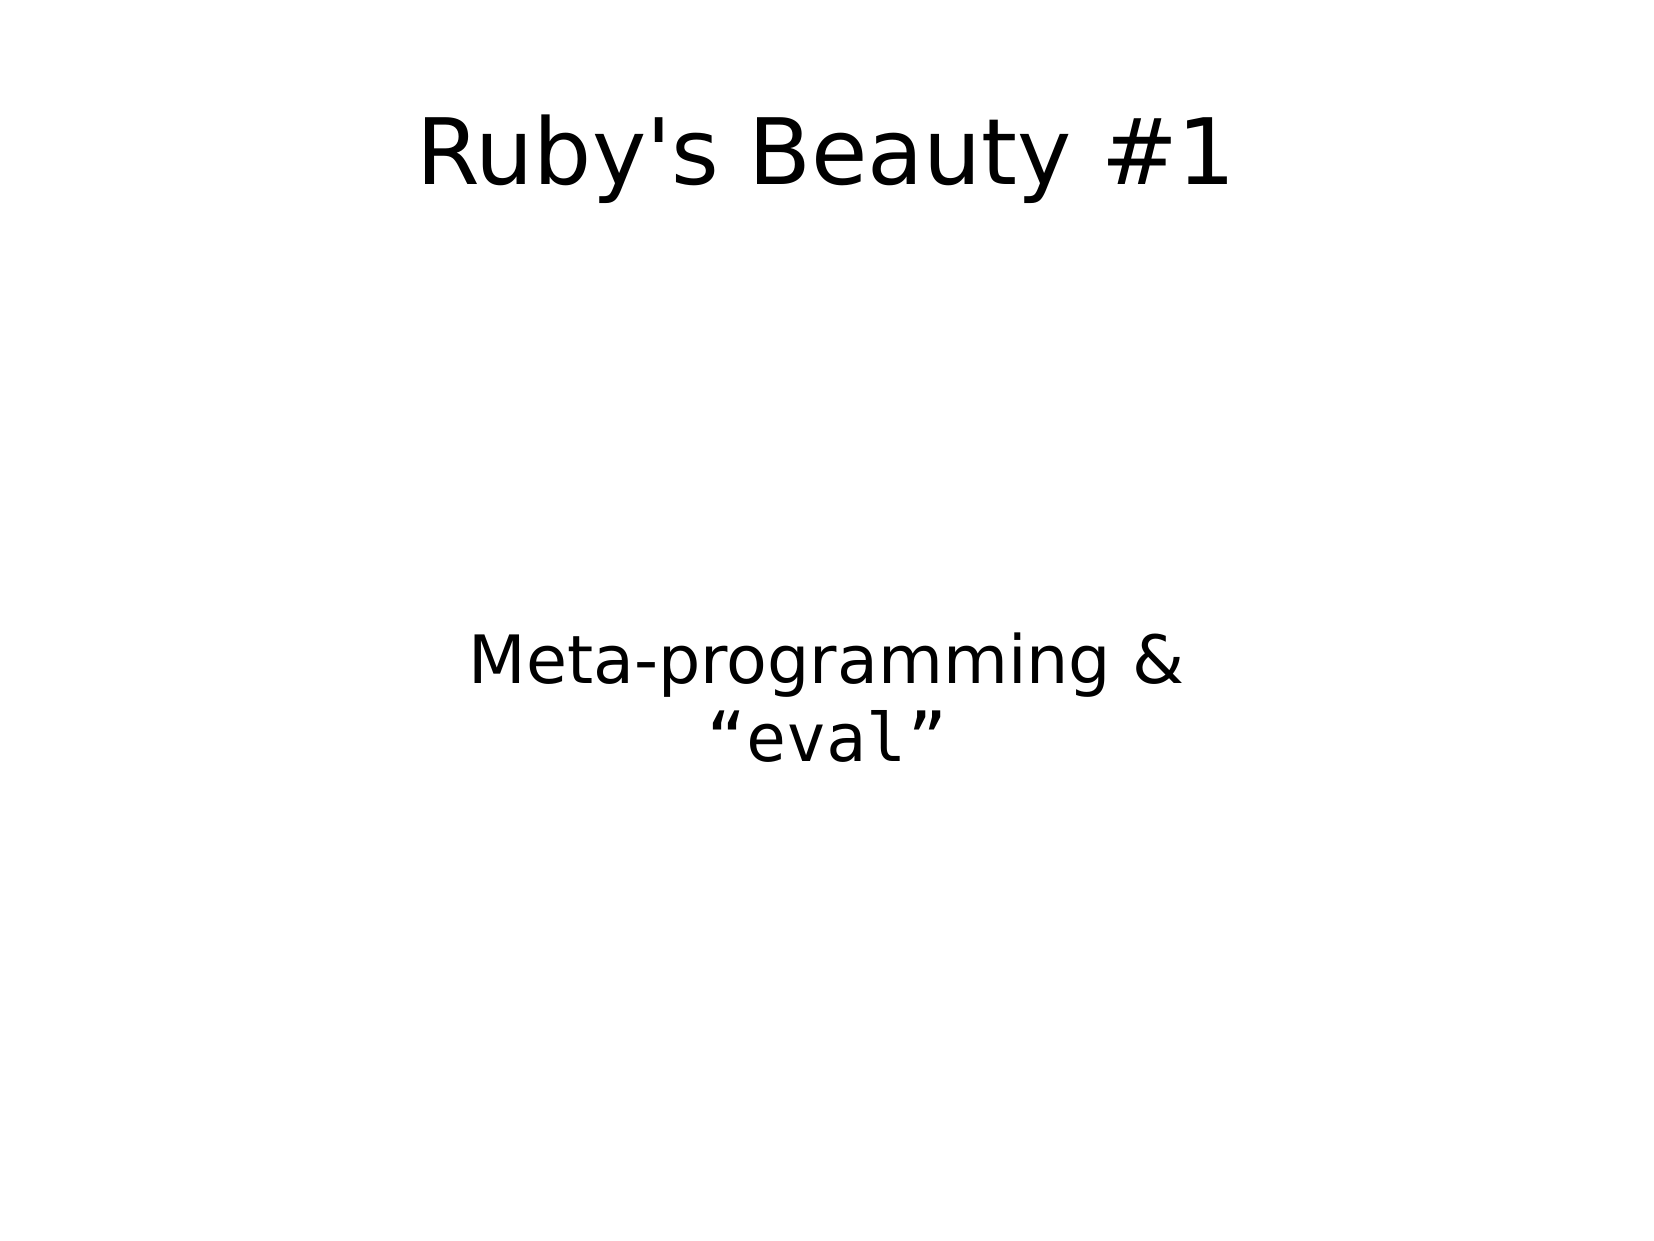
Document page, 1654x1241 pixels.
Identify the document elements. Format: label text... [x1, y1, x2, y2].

subtitle Meta-programming & “eval” [82, 290, 1571, 1109]
title Ruby's Beauty #1 [82, 49, 1571, 257]
